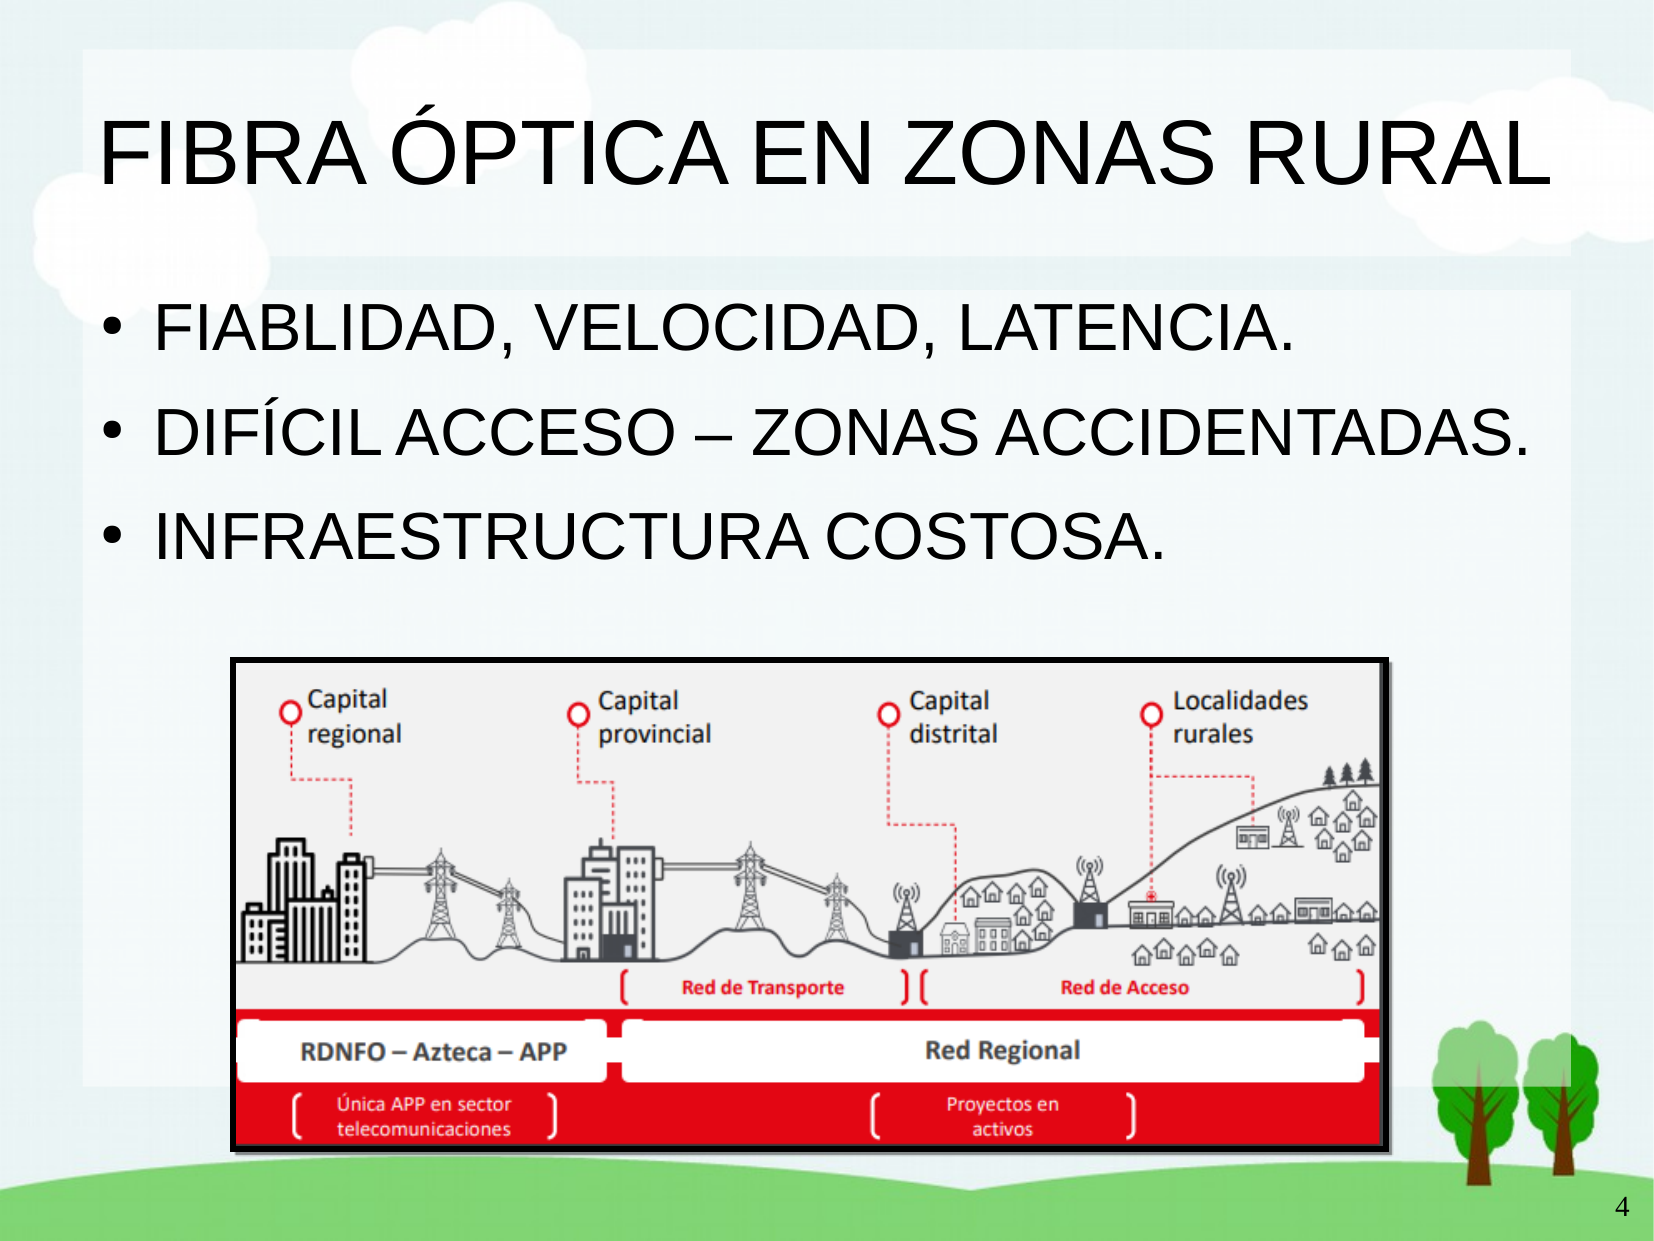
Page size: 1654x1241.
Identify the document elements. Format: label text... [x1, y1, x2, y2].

title FIBRA ÓPTICA EN ZONAS RURAL [82, 49, 1571, 257]
list FIABLIDAD, VELOCIDAD, LATENCIA. DIFÍCIL ACCESO – ZONAS ACCIDENTADAS. INFRAESTRUCTURA COSTOSA. [82, 290, 1571, 1087]
picture [0, 0, 1654, 1241]
